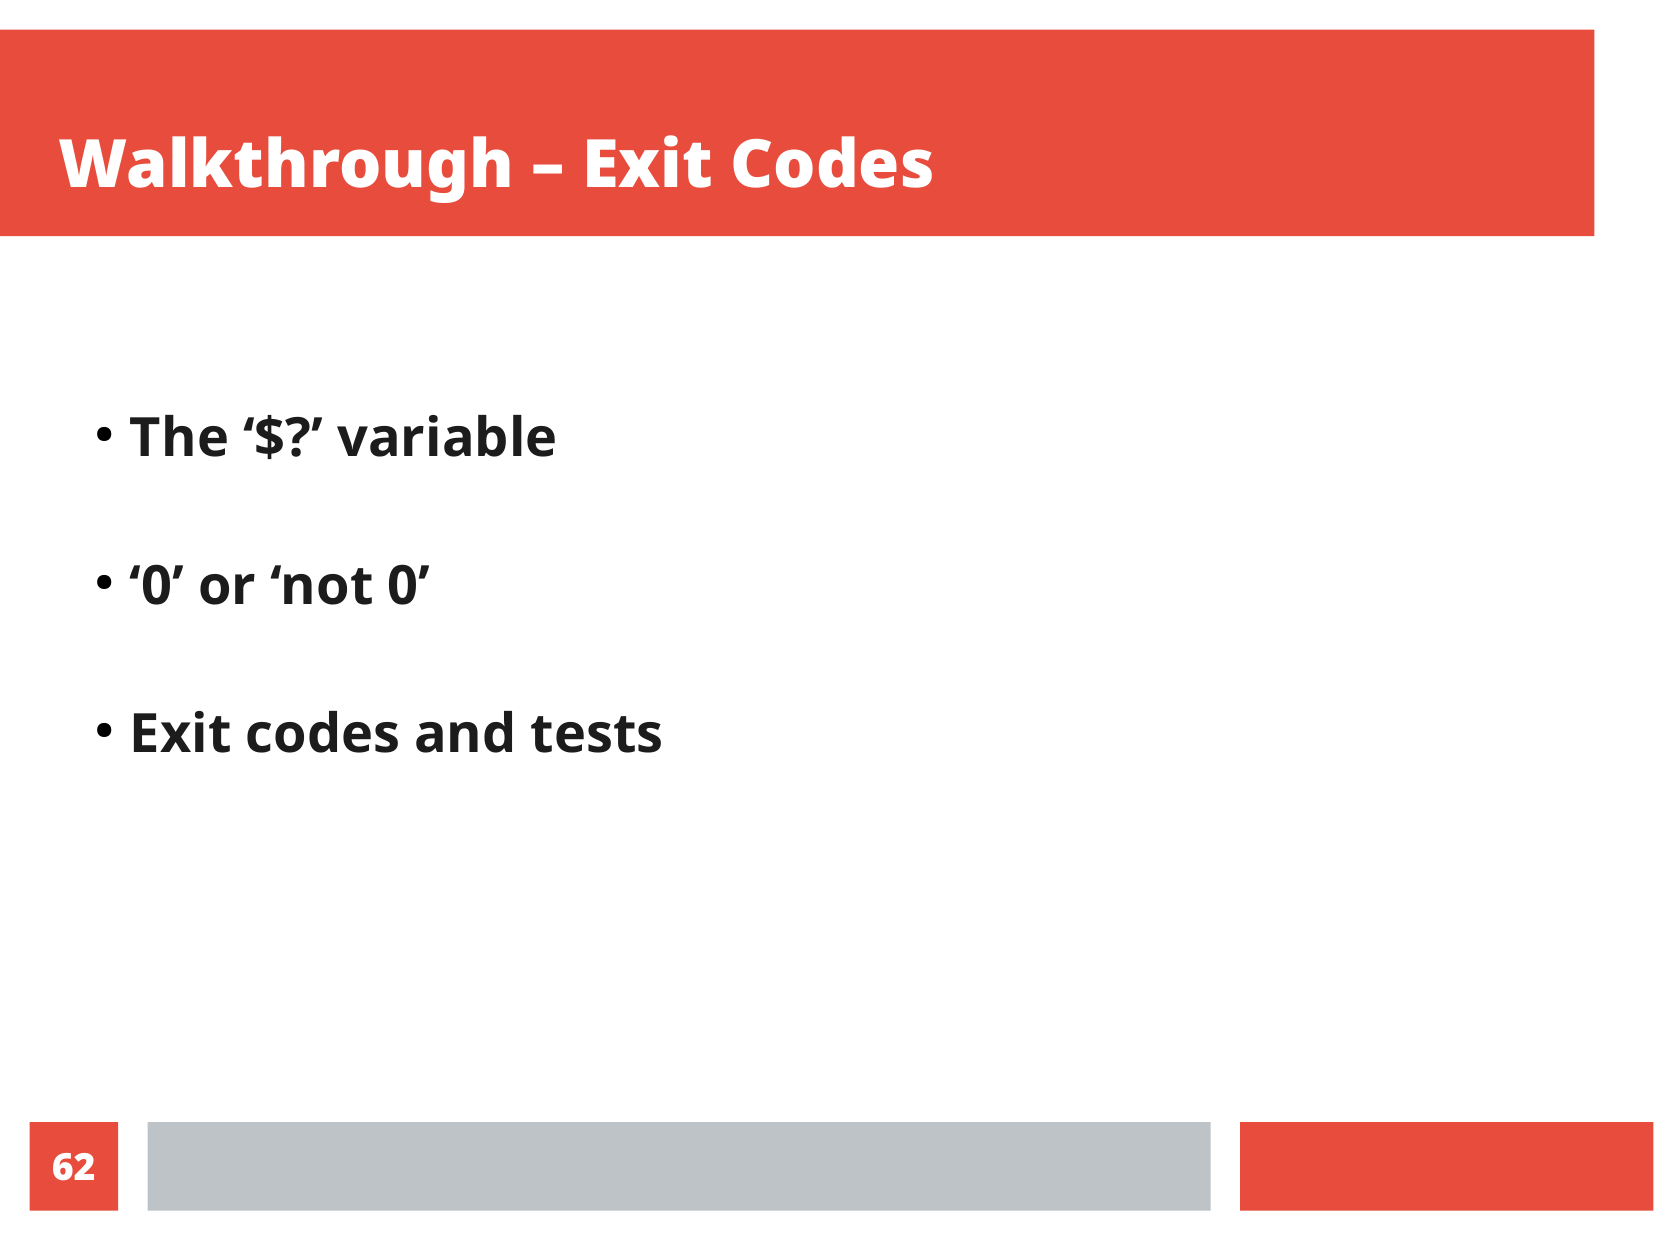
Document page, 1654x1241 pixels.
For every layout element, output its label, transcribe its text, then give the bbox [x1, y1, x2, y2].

title Walkthrough – Exit Codes [59, 59, 1595, 207]
subtitle The ‘$?’ variable ‘0’ or ‘not 0’ Exit codes and tests [59, 324, 1565, 1093]
